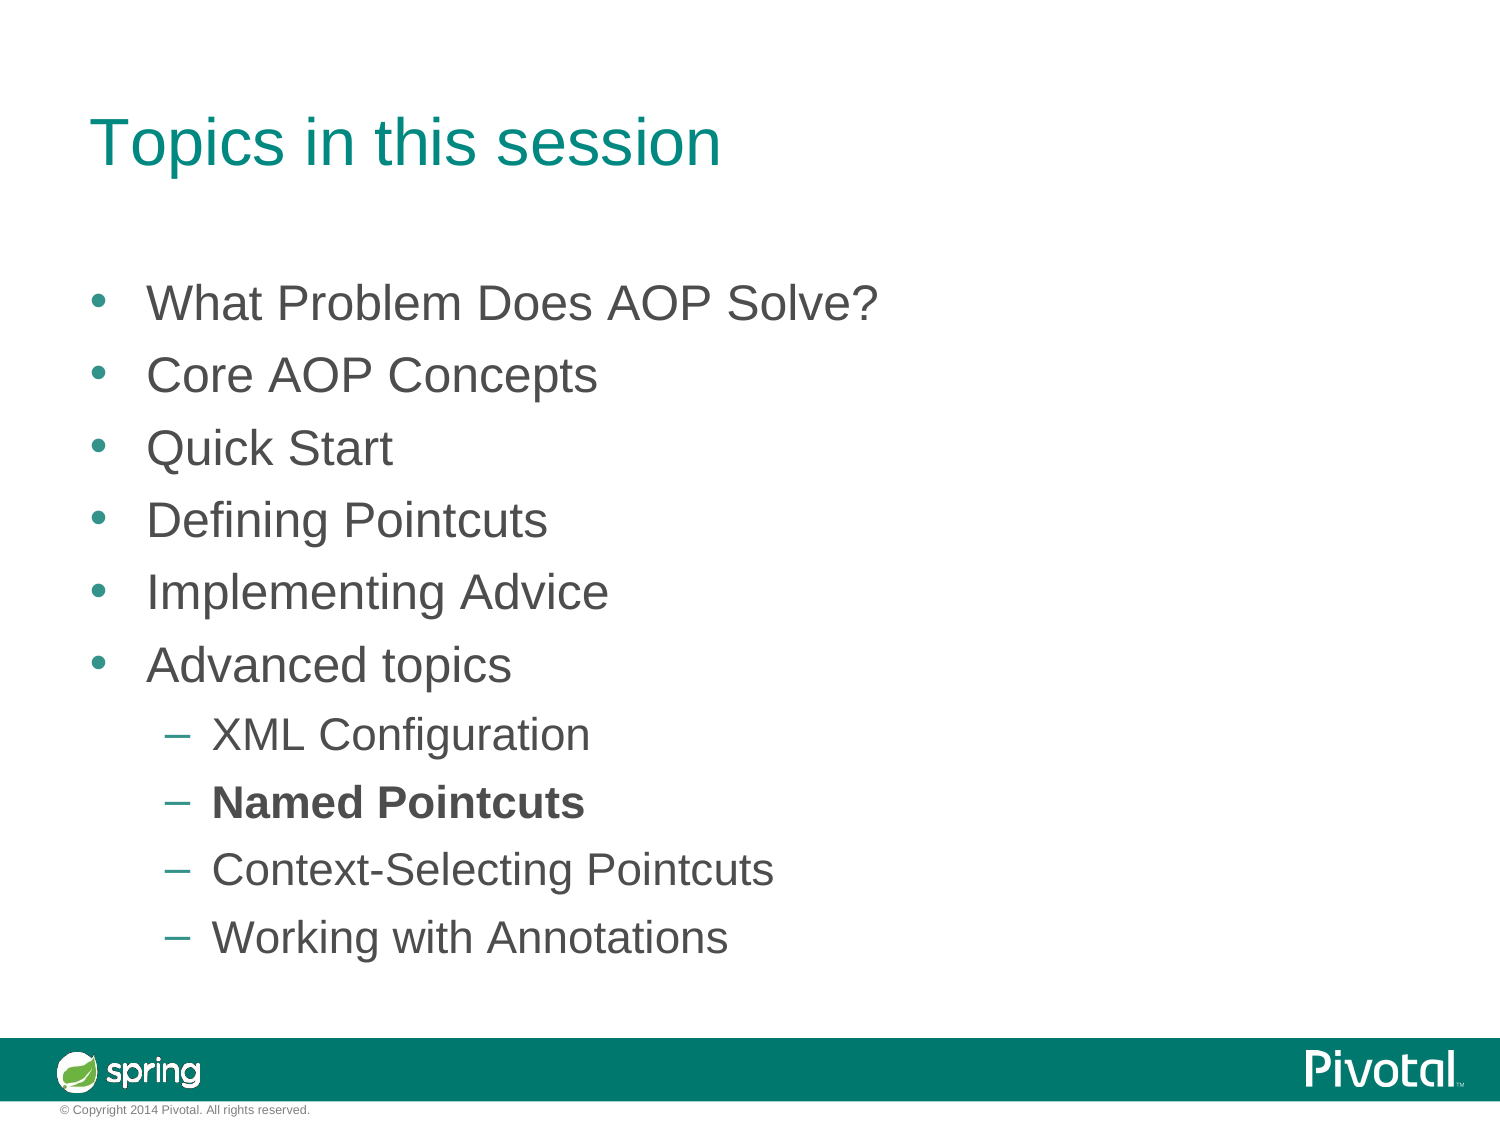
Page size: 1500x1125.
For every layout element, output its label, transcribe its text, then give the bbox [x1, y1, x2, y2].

list What Problem Does AOP Solve? Core AOP Concepts Quick Start Defining Pointcuts Implementing Advice Advanced topics XML Configuration Named Pointcuts Context-Selecting Pointcuts Working with Annotations [75, 262, 1426, 970]
title Topics in this session [75, 45, 1426, 233]
picture [1306, 1050, 1464, 1087]
picture [32, 1041, 210, 1103]
